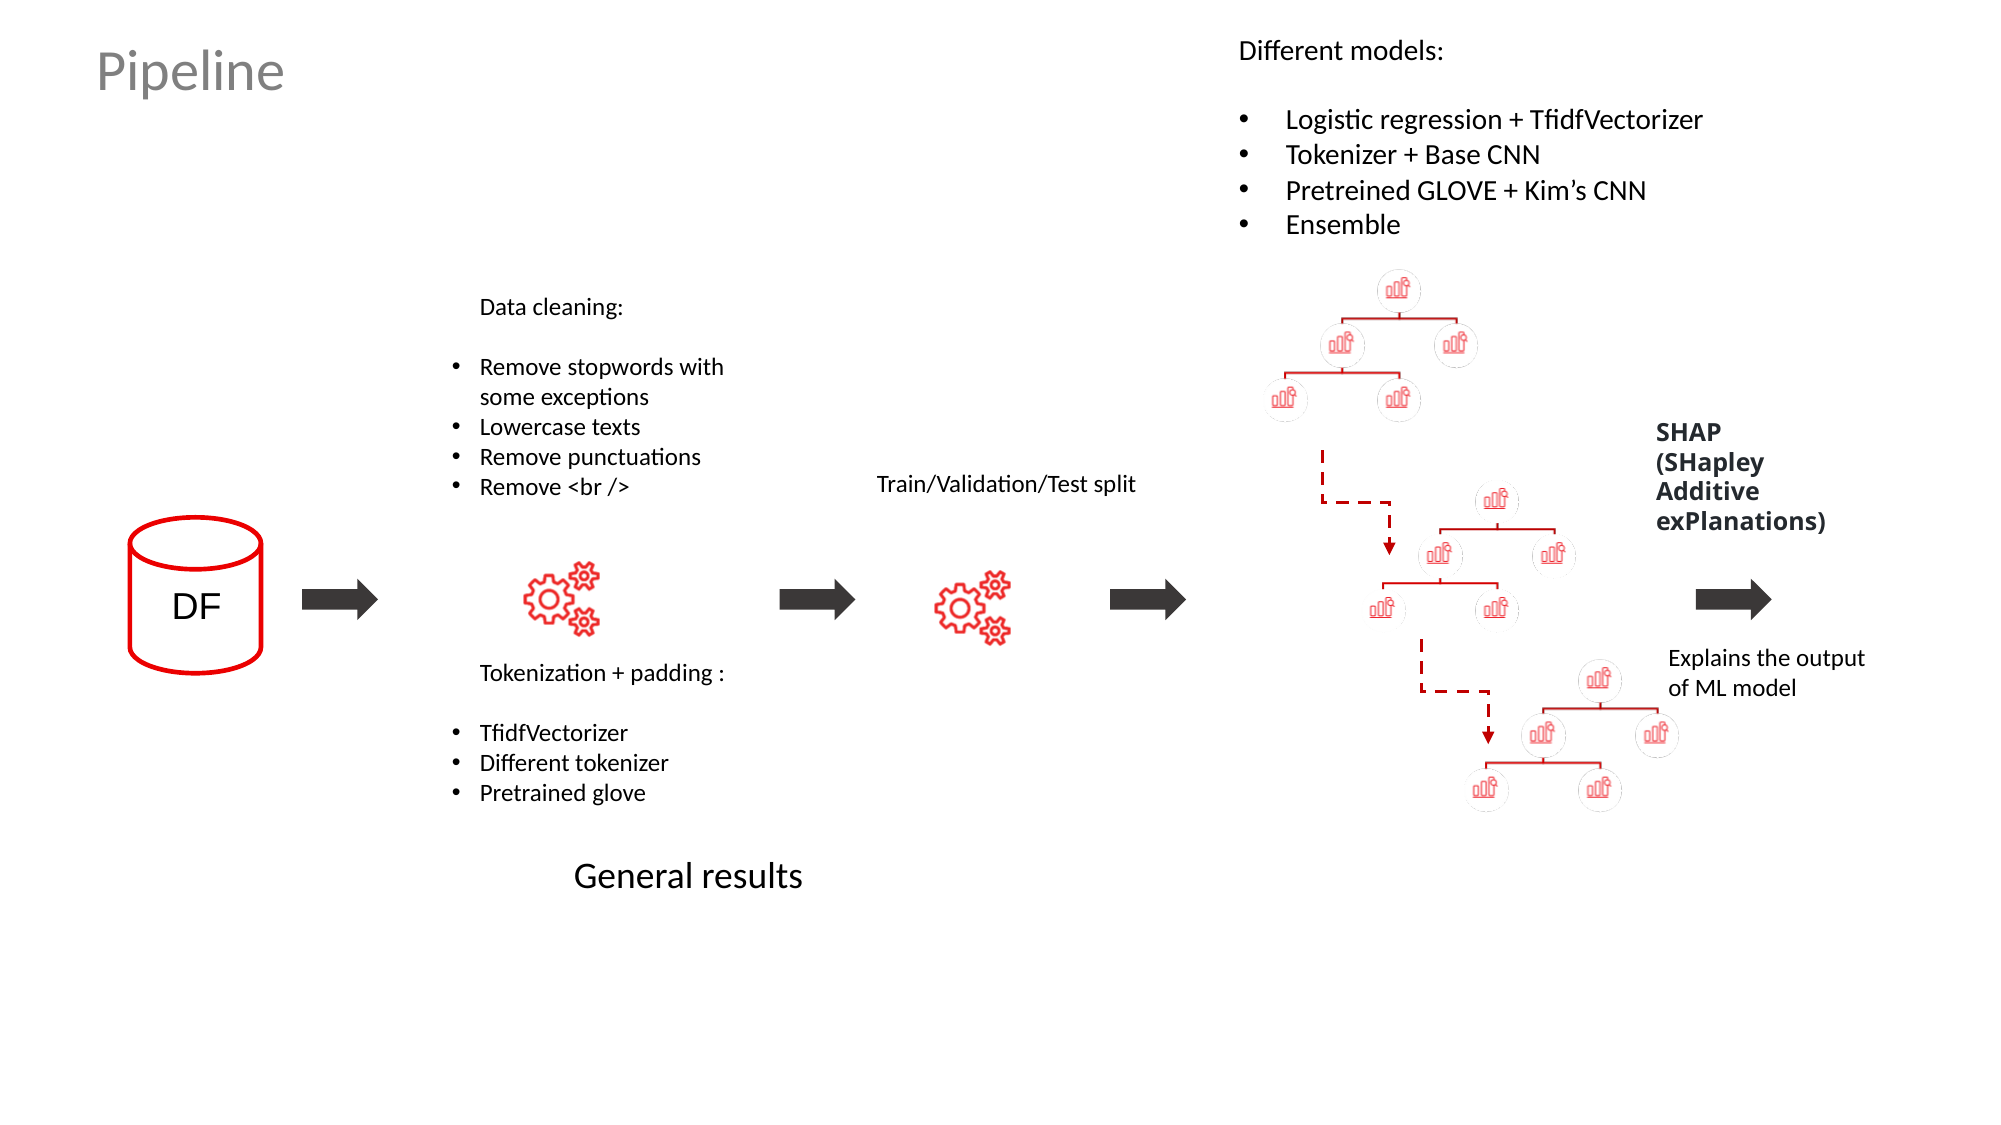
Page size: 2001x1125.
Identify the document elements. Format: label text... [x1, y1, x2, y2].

picture [1263, 284, 1740, 863]
text_box [302, 578, 379, 621]
text_box Train/Validation/Test split [862, 460, 1199, 506]
text_box Pipeline [81, 25, 361, 110]
picture [498, 538, 630, 649]
text_box DF [156, 574, 278, 635]
text_box Data cleaning: Remove stopwords with some exceptions Lowercase texts Remove punctuations Remove <br /> [437, 283, 773, 508]
text_box [1695, 578, 1772, 621]
picture [909, 547, 1041, 674]
text_box Different models: Logistic regression + TfidfVectorizer Tokenizer + Base CNN Pretreined GLOVE + Kim’s CNN Ensemble [1224, 23, 1719, 284]
text_box SHAP (SHapley Additive exPlanations) [1641, 408, 1842, 544]
text_box Explains the output of ML model [1653, 633, 1990, 709]
text_box [1110, 578, 1187, 621]
text_box [779, 578, 856, 621]
text_box Tokenization + padding : TfidfVectorizer Different tokenizer Pretrained glove [437, 649, 773, 845]
text_box General results [559, 843, 819, 904]
